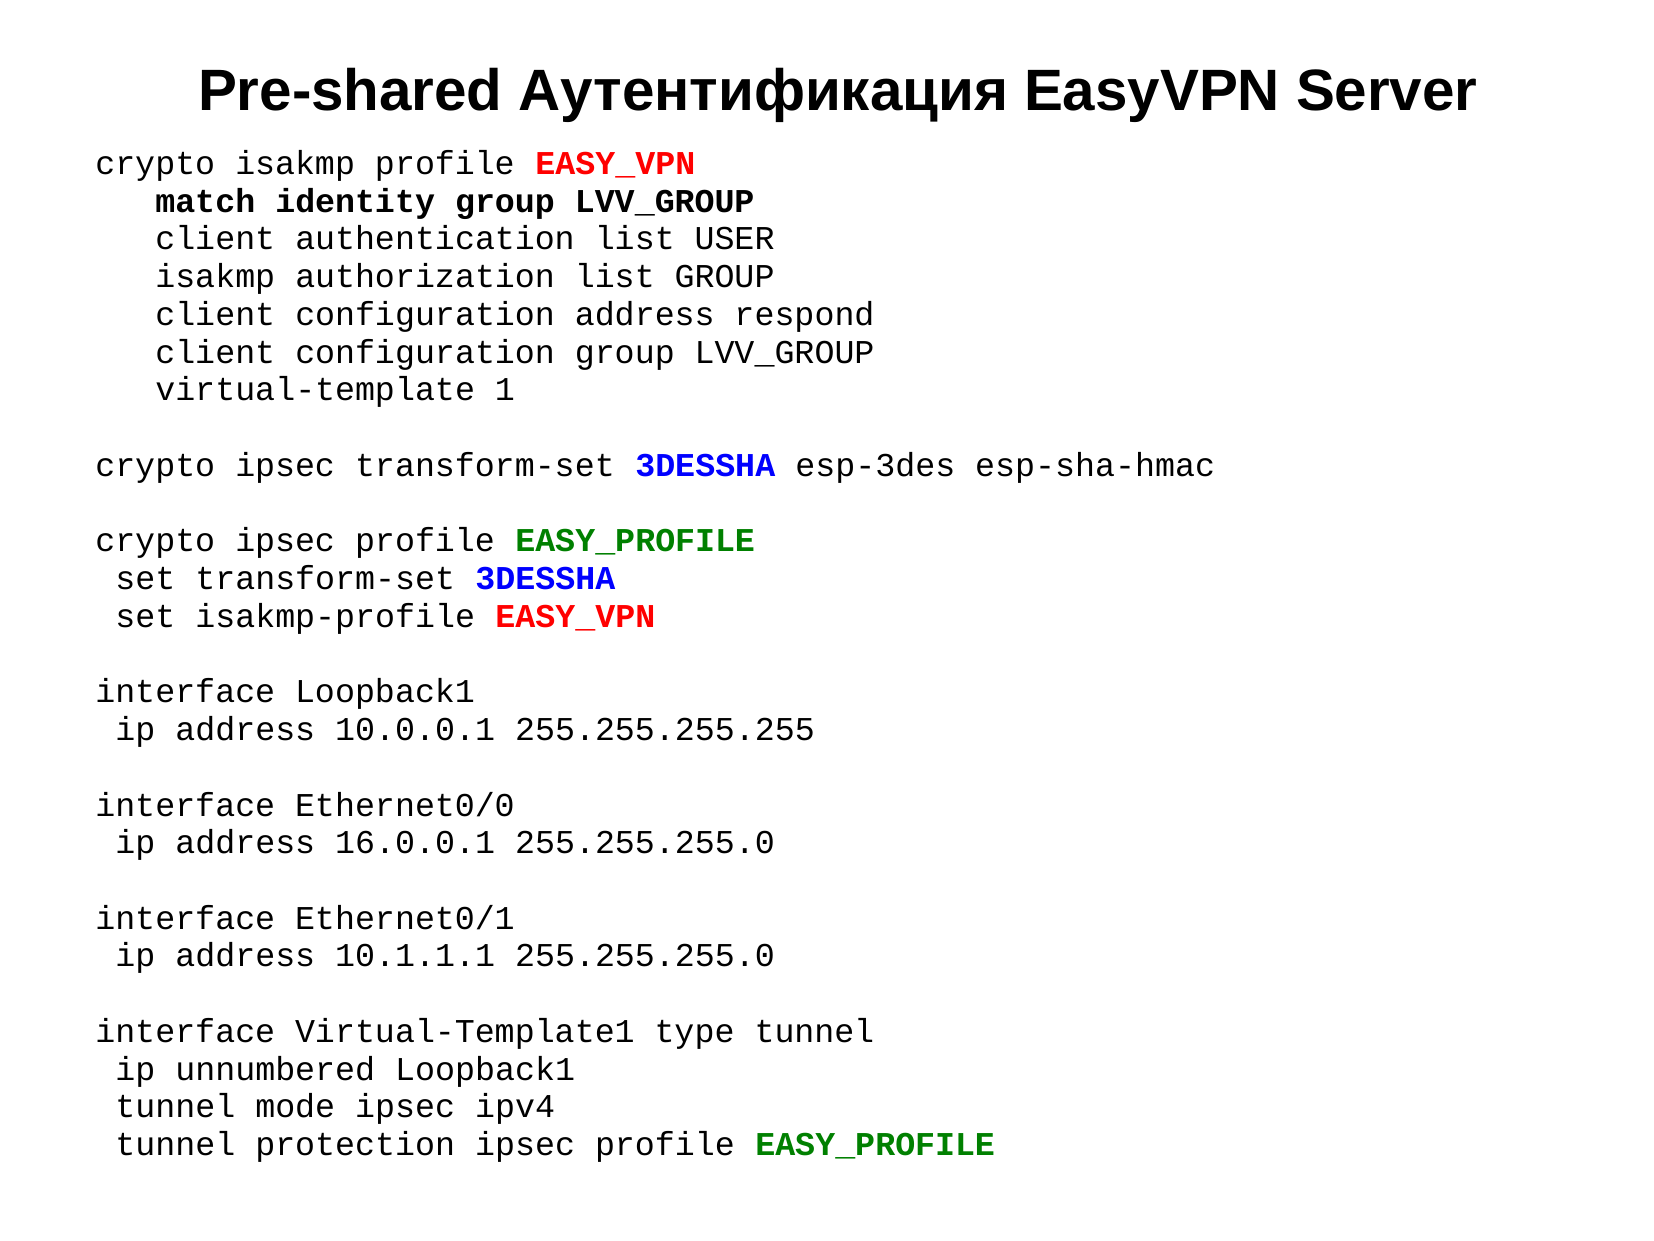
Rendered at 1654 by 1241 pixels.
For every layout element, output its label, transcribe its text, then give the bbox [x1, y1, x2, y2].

text_box Pre-shared Аутентификация EasyVPN Server [64, 37, 1613, 130]
list crypto isakmp profile EASY_VPN match identity group LVV_GROUP client authentication list USER isakmp authorization list GROUP client configuration address respond client configuration group LVV_GROUP virtual-template 1 crypto ipsec transform-set 3DESSHA esp-3des esp-sha-hmac crypto ipsec profile EASY_PROFILE set transform-set 3DESSHA set isakmp-profile EASY_VPN interface Loopback1 ip address 10.0.0.1 255.255.255.255 interface Ethernet0/0 ip address 16.0.0.1 255.255.255.0 interface Ethernet0/1 ip address 10.1.1.1 255.255.255.0 interface Virtual-Template1 type tunnel ip unnumbered Loopback1 tunnel mode ipsec ipv4 tunnel protection ipsec profile EASY_PROFILE [95, 146, 1538, 1213]
